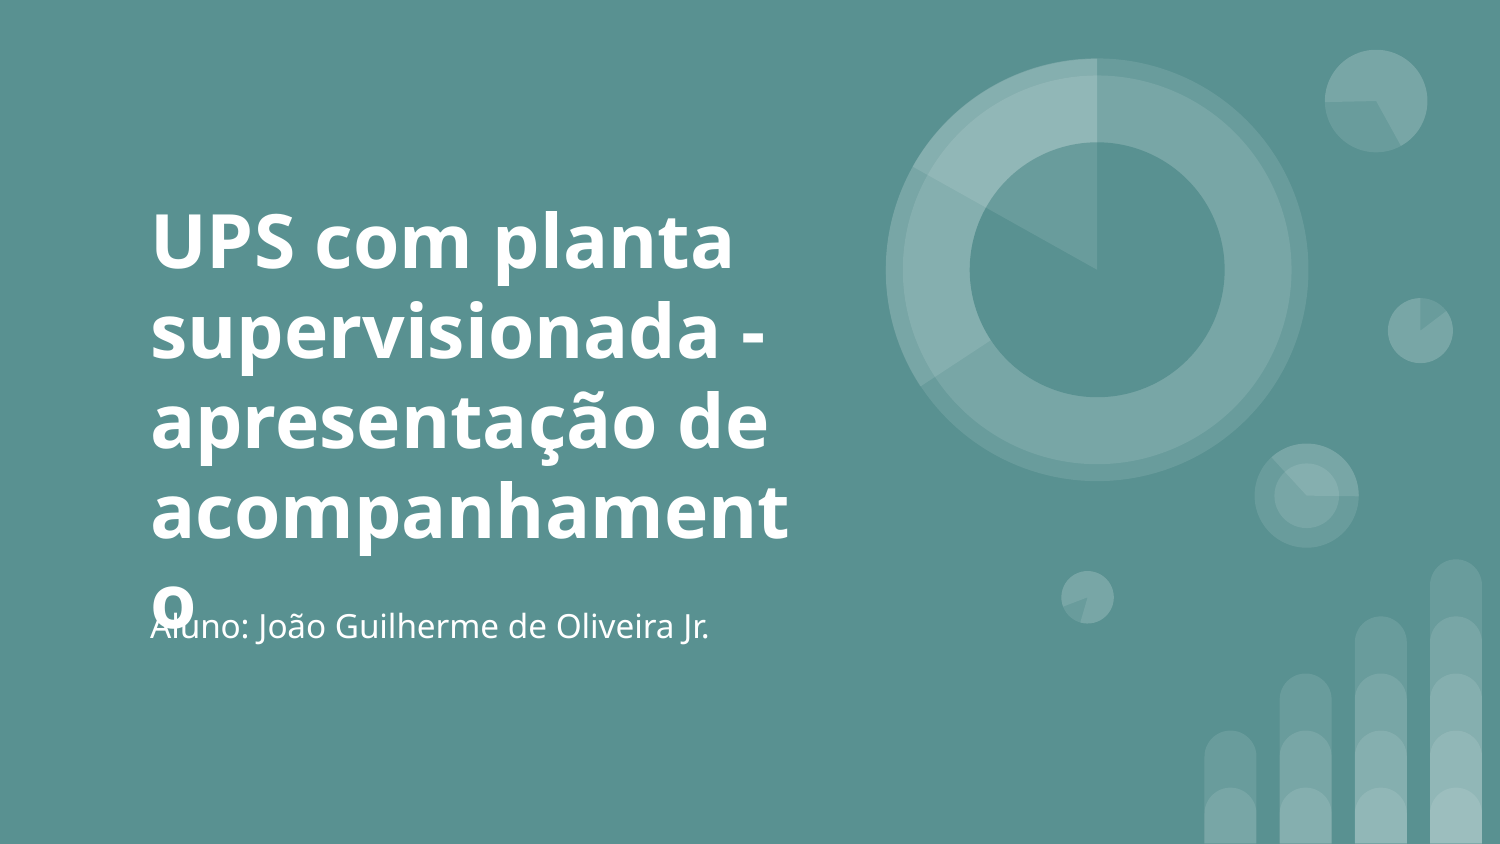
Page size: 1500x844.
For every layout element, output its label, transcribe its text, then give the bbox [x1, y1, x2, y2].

subtitle Aluno: João Guilherme de Oliveira Jr. [135, 589, 834, 704]
title UPS com planta supervisionada - apresentação de acompanhamento [135, 264, 834, 572]
